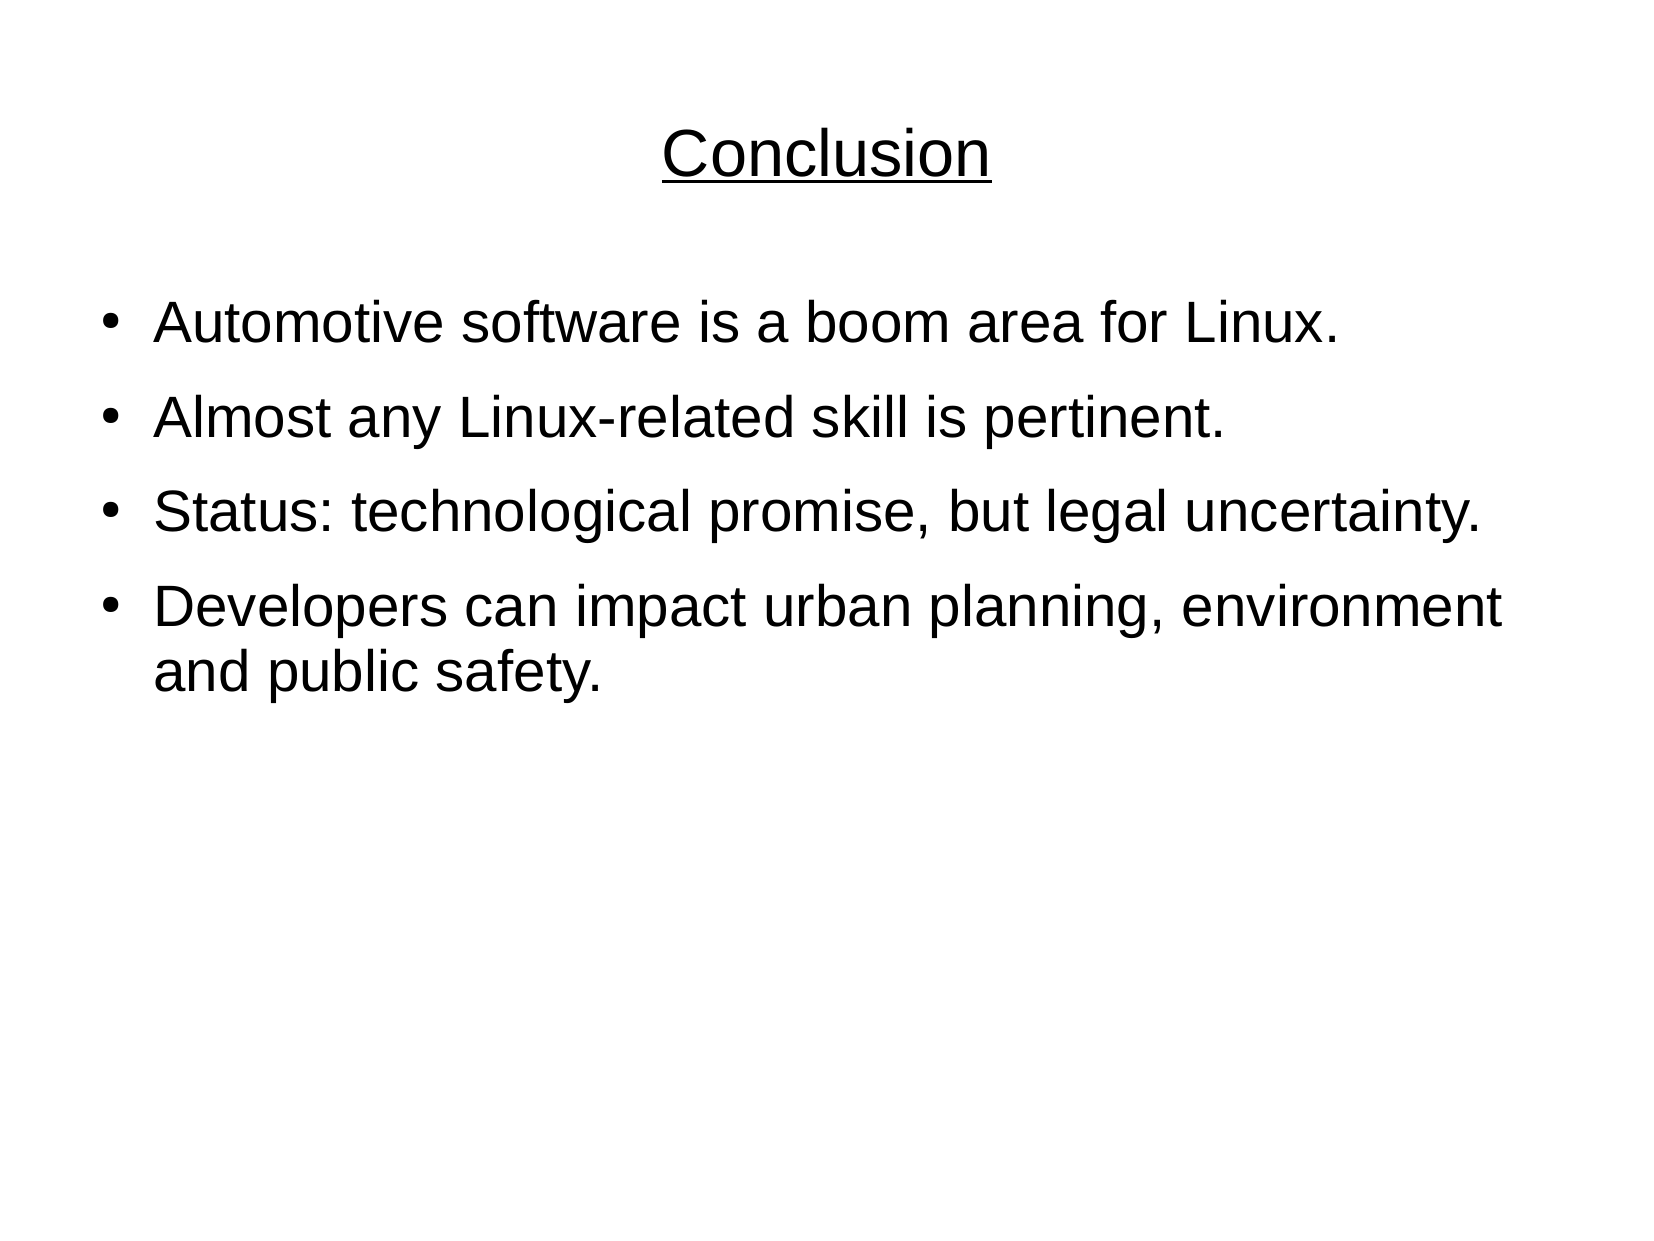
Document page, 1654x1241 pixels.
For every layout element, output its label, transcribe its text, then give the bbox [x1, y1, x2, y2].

title Conclusion [82, 49, 1571, 257]
list Automotive software is a boom area for Linux. Almost any Linux-related skill is pertinent. Status: technological promise, but legal uncertainty. Developers can impact urban planning, environment and public safety. [82, 290, 1571, 1010]
